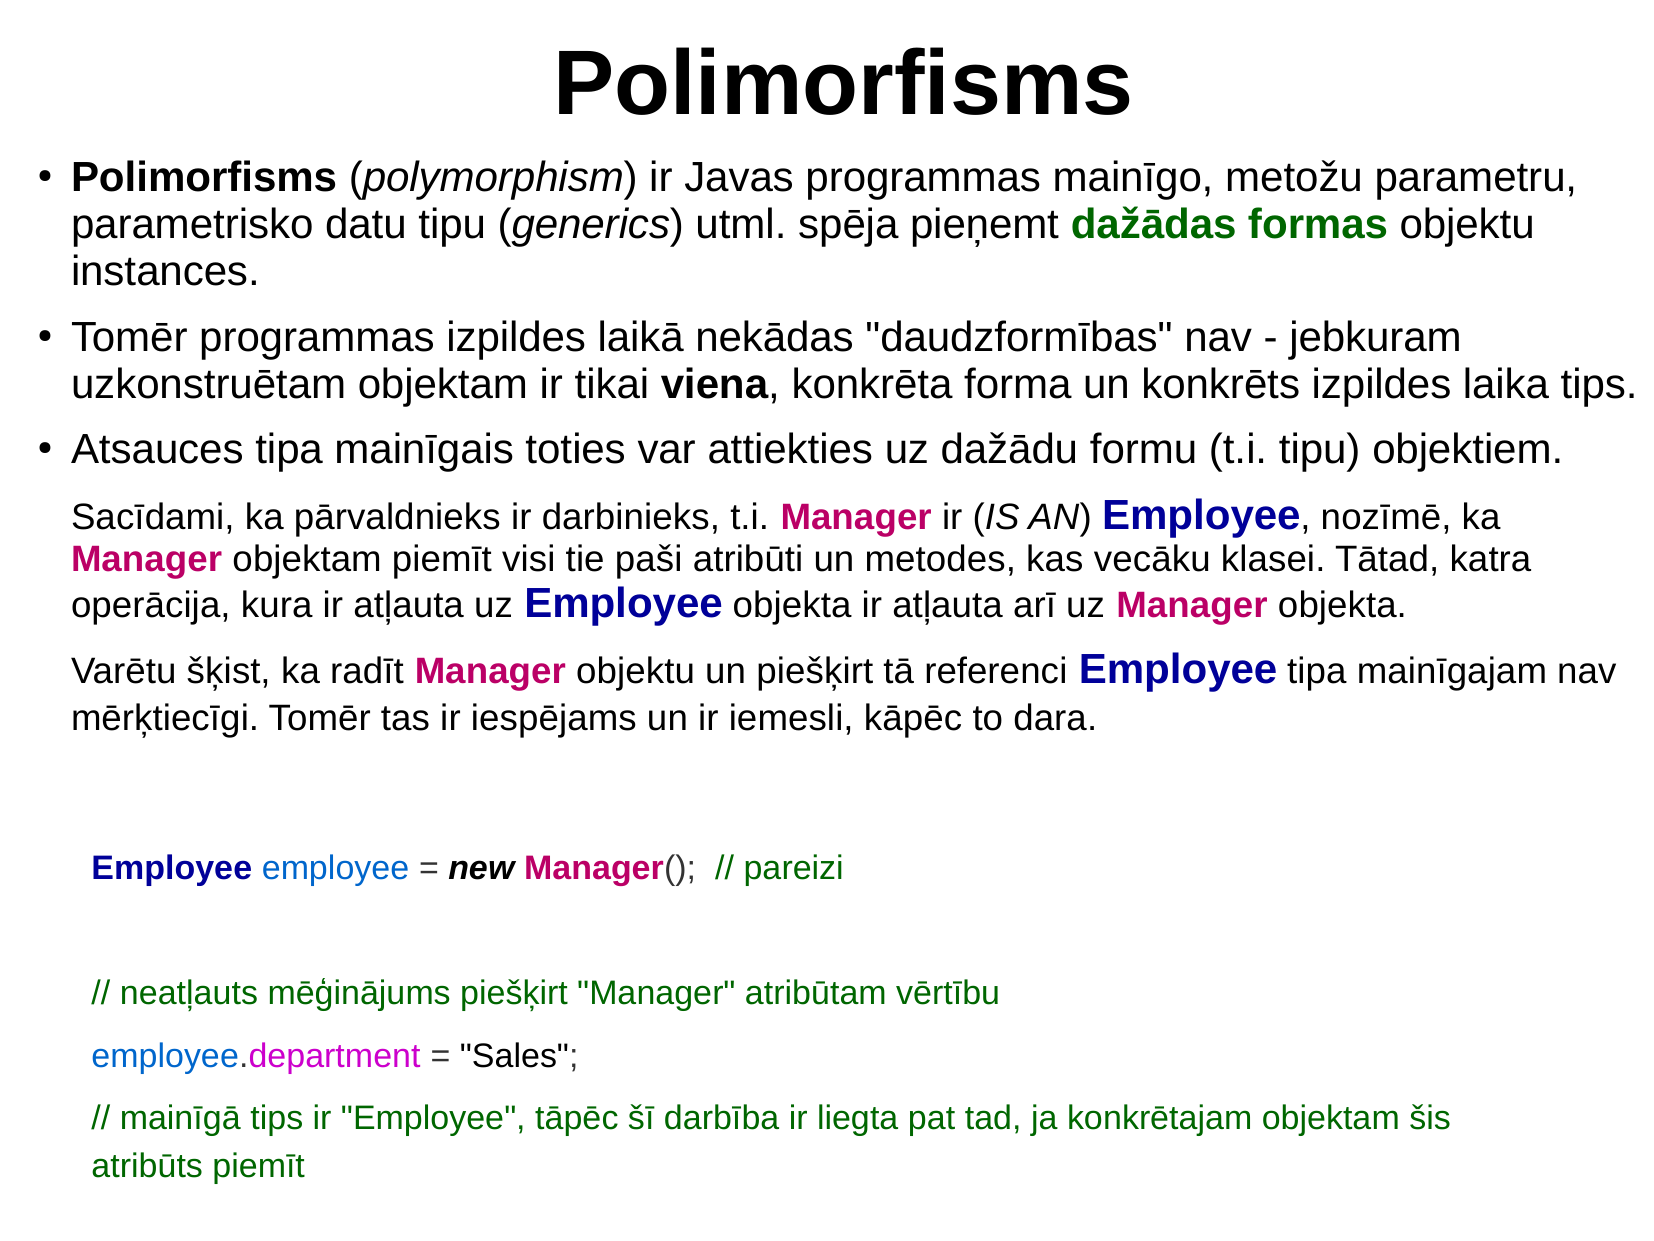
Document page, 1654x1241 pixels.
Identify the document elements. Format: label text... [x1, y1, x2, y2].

title Polimorfisms [99, 0, 1588, 153]
list Polimorfisms (polymorphism) ir Javas programmas mainīgo, metožu parametru, parametrisko datu tipu (generics) utml. spēja pieņemt dažādas formas objektu instances. Tomēr programmas izpildes laikā nekādas "daudzformības" nav - jebkuram uzkonstruētam objektam ir tikai viena, konkrēta forma un konkrēts izpildes laika tips. Atsauces tipa mainīgais toties var attiekties uz dažādu formu (t.i. tipu) objektiem. Sacīdami, ka pārvaldnieks ir darbinieks, t.i. Manager ir (IS AN) Employee, nozīmē, ka Manager objektam piemīt visi tie paši atribūti un metodes, kas vecāku klasei. Tātad, katra operācija, kura ir atļauta uz Employee objekta ir atļauta arī uz Manager objekta. Varētu šķist, ka radīt Manager objektu un piešķirt tā referenci Employee tipa mainīgajam nav mērķtiecīgi. Tomēr tas ir iespējams un ir iemesli, kāpēc to dara. [26, 153, 1645, 753]
list Employee employee = new Manager(); // pareizi // neatļauts mēģinājums piešķirt "Manager" atribūtam vērtību employee.department = "Sales"; // mainīgā tips ir "Employee", tāpēc šī darbība ir liegta pat tad, ja konkrētajam objektam šis atribūts piemīt [91, 838, 1505, 1190]
